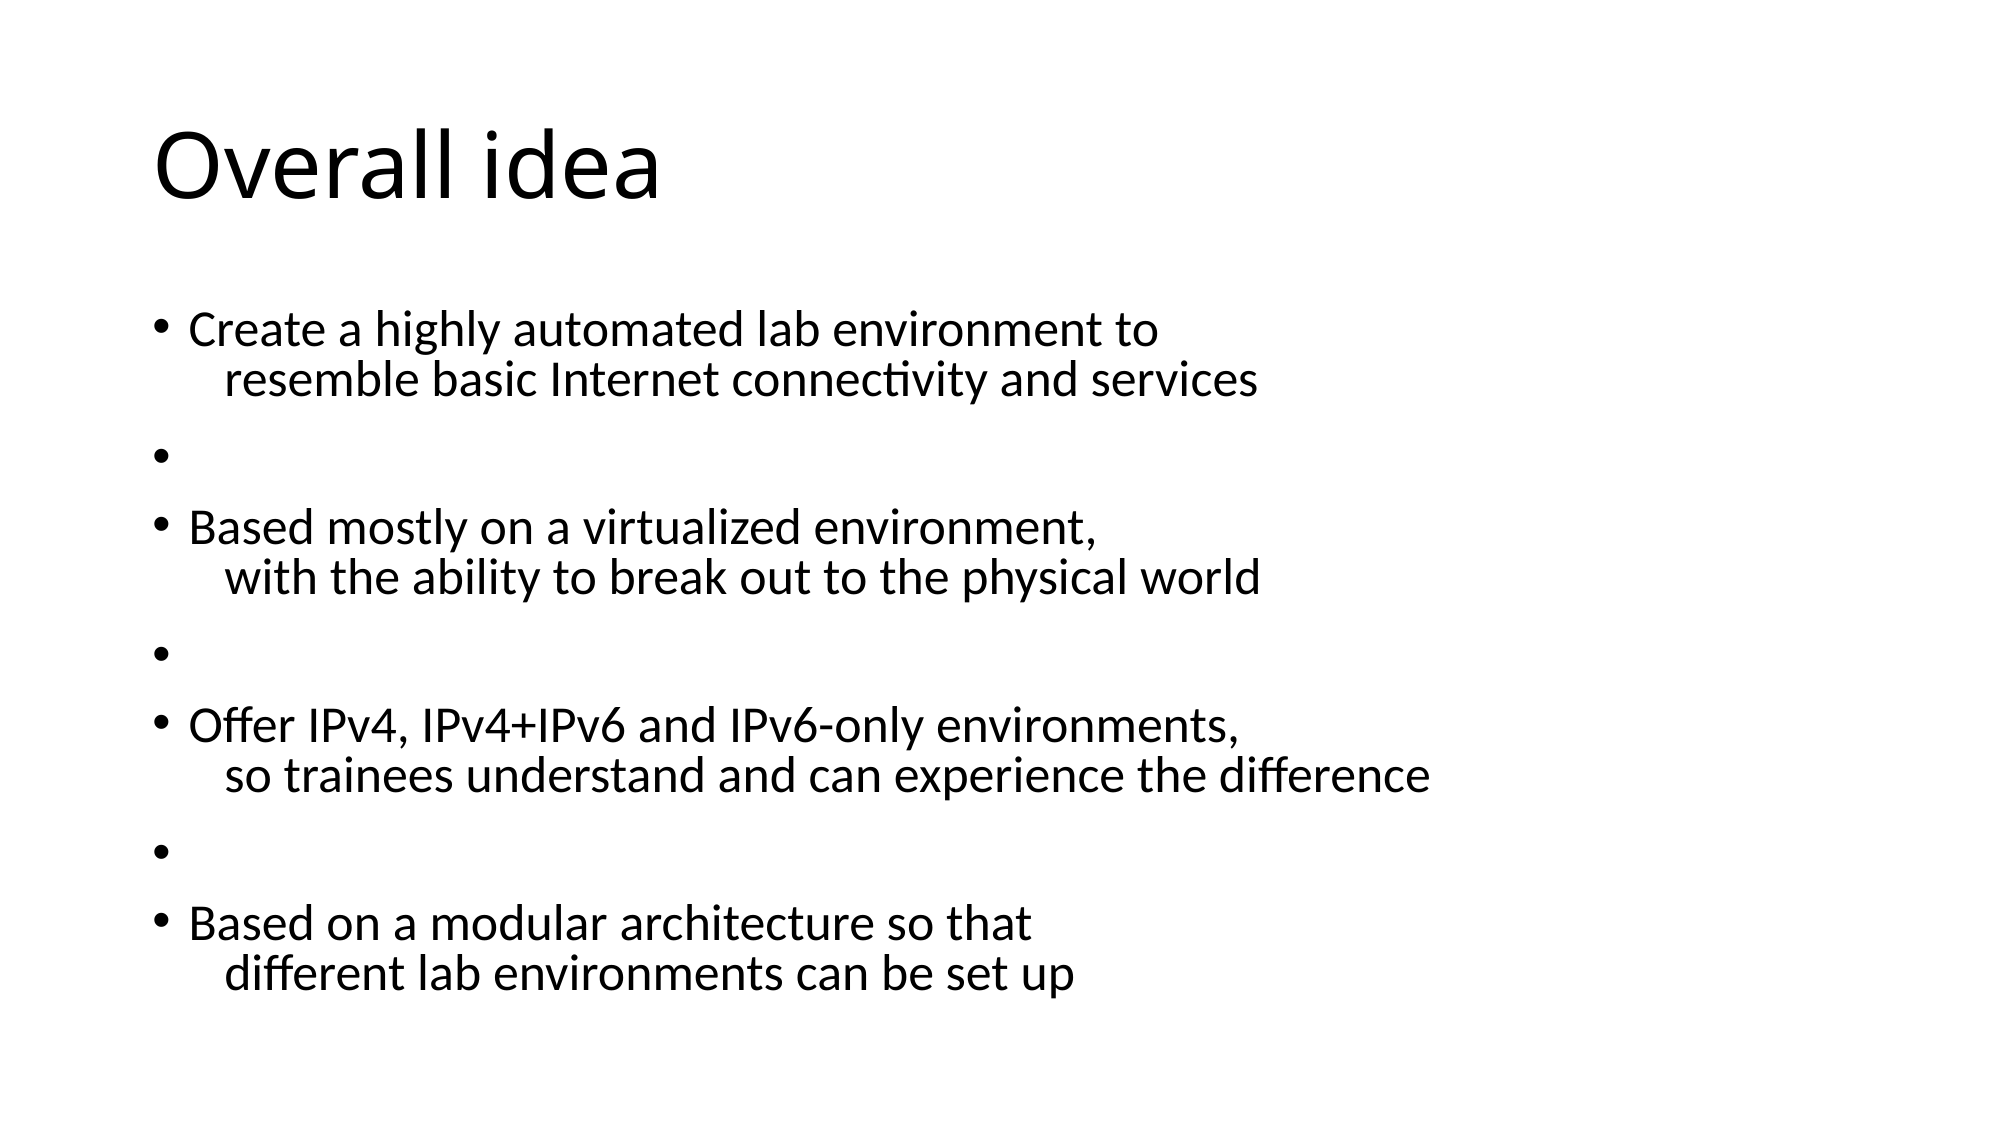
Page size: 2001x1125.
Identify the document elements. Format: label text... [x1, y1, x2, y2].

list Create a highly automated lab environment to resemble basic Internet connectivity and services Based mostly on a virtualized environment, with the ability to break out to the physical world Offer IPv4, IPv4+IPv6 and IPv6-only environments, so trainees understand and can experience the difference Based on a modular architecture so that different lab environments can be set up [137, 299, 1863, 1014]
title Overall idea [137, 59, 1863, 278]
